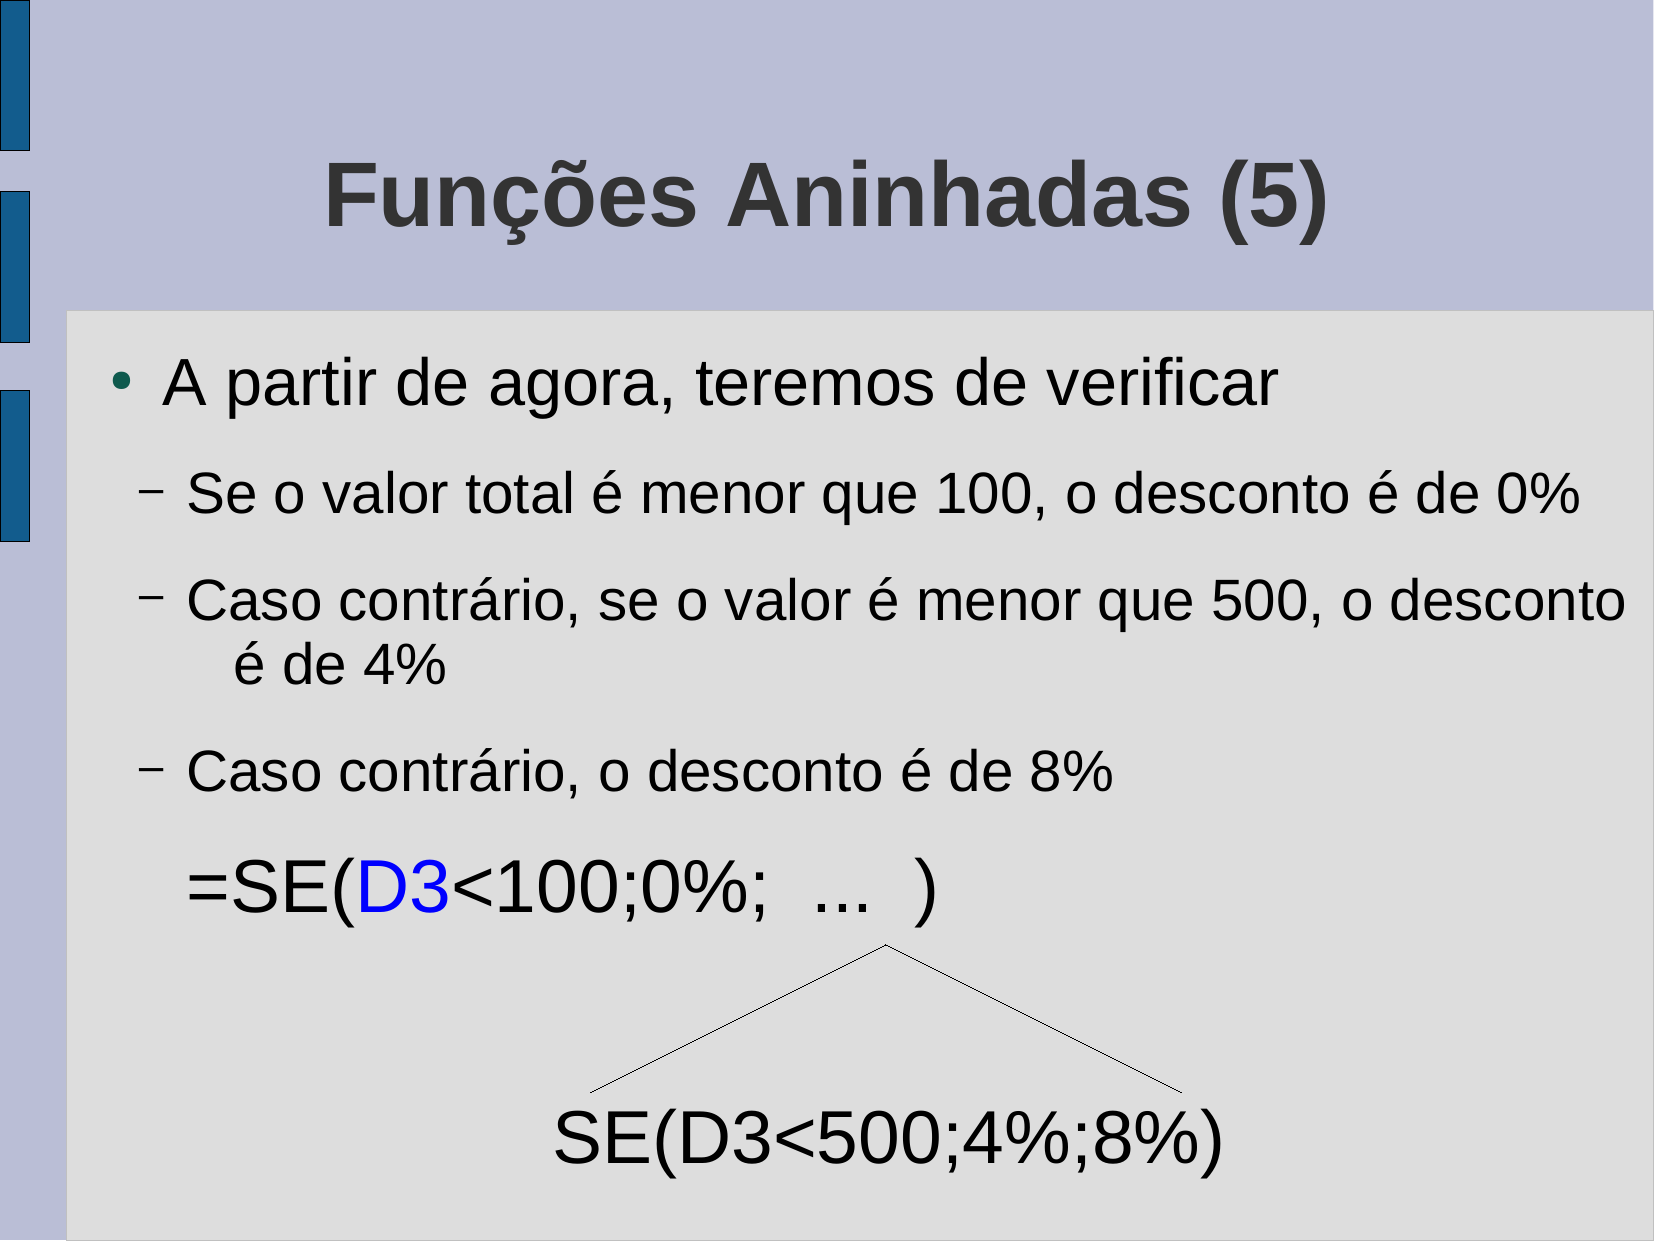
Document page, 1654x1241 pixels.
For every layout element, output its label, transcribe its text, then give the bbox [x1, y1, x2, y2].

list A partir de agora, teremos de verificar Se o valor total é menor que 100, o desconto é de 0% Caso contrário, se o valor é menor que 500, o desconto é de 4% Caso contrário, o desconto é de 8% =SE(D3<100;0%; ... ) SE(D3<500;4%;8%) [91, 344, 1654, 1179]
title Funções Aninhadas (5) [121, 98, 1534, 291]
